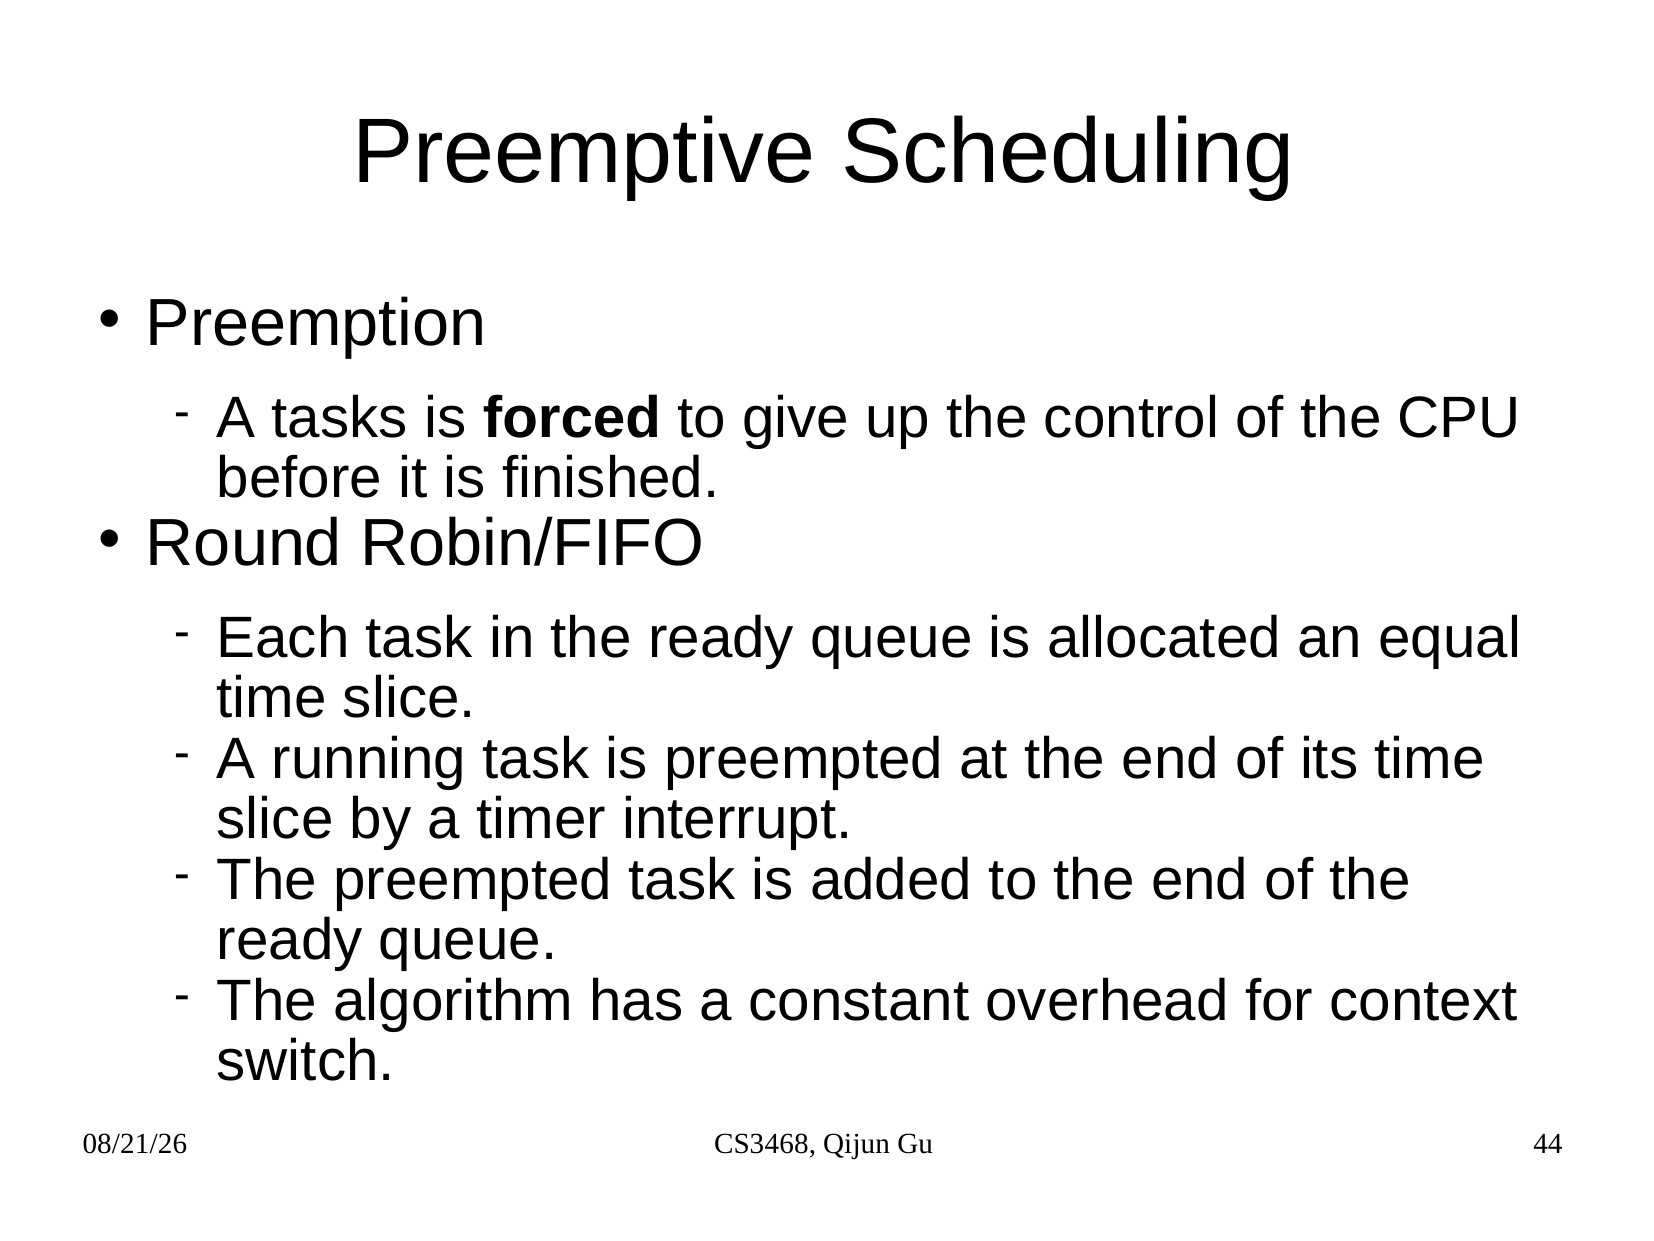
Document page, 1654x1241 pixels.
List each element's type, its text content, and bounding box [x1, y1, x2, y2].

list Preemption A tasks is forced to give up the control of the CPU before it is finished. Round Robin/FIFO Each task in the ready queue is allocated an equal time slice. A running task is preempted at the end of its time slice by a timer interrupt. The preempted task is added to the end of the ready queue. The algorithm has a constant overhead for context switch. [82, 290, 1566, 1150]
title Preemptive Scheduling [82, 56, 1566, 245]
